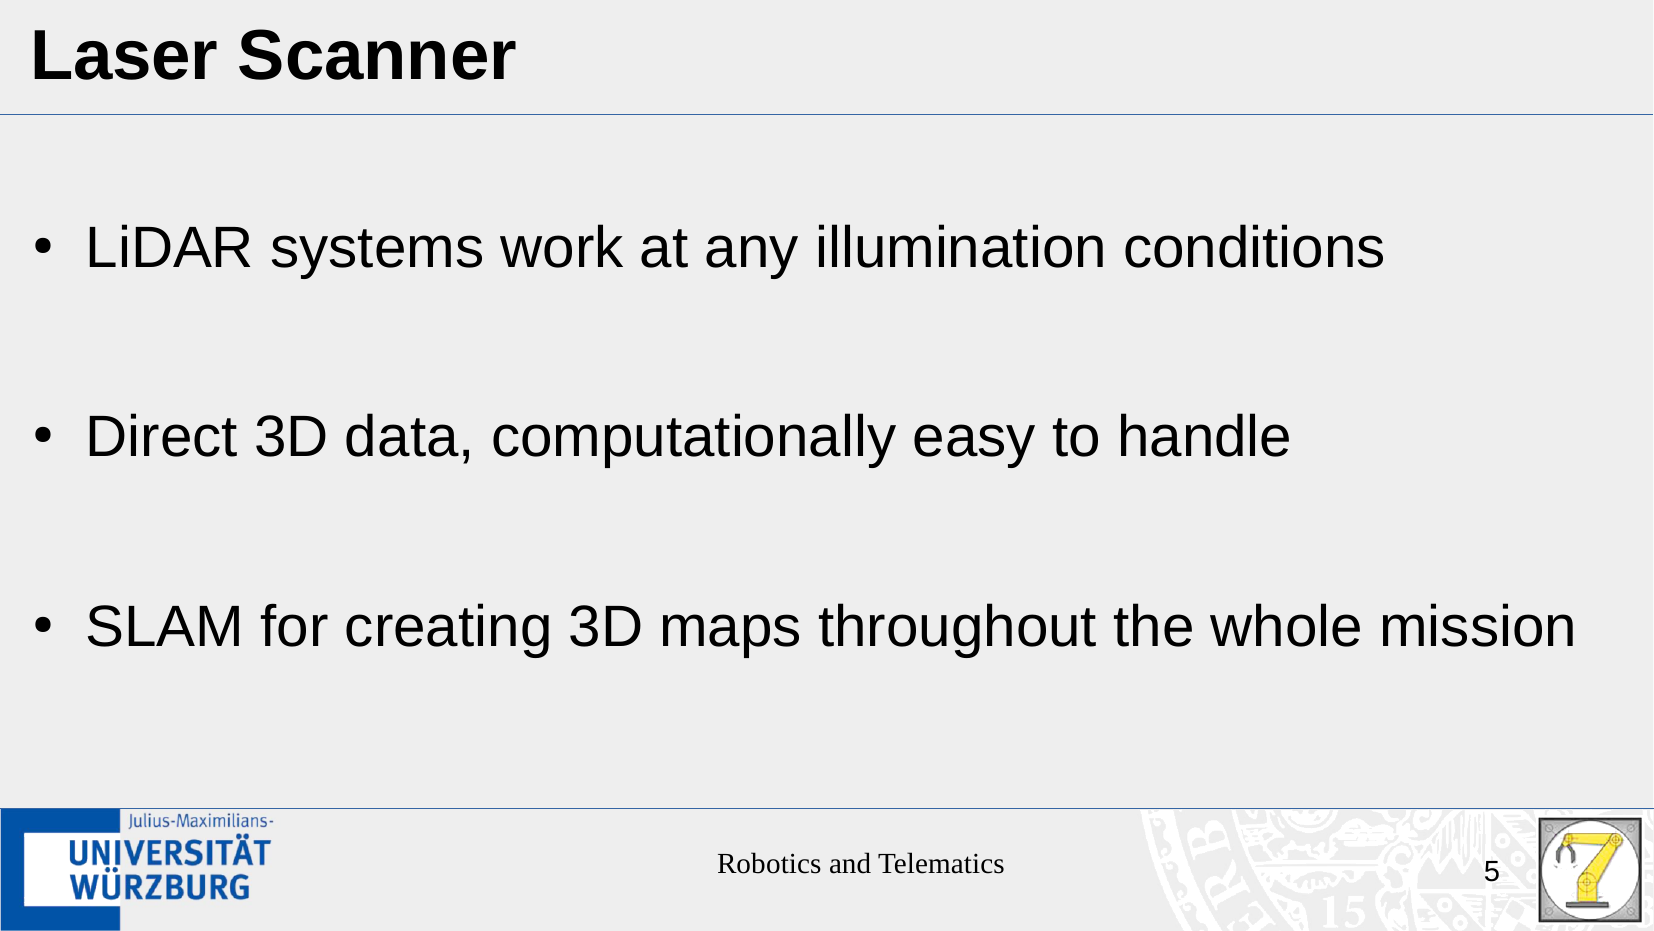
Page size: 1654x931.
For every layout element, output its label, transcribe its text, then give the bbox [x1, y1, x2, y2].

picture [0, 809, 1654, 931]
title Laser Scanner [30, 0, 1636, 111]
list LiDAR systems work at any illumination conditions Direct 3D data, computationally easy to handle SLAM for creating 3D maps throughout the whole mission [15, 120, 1636, 796]
